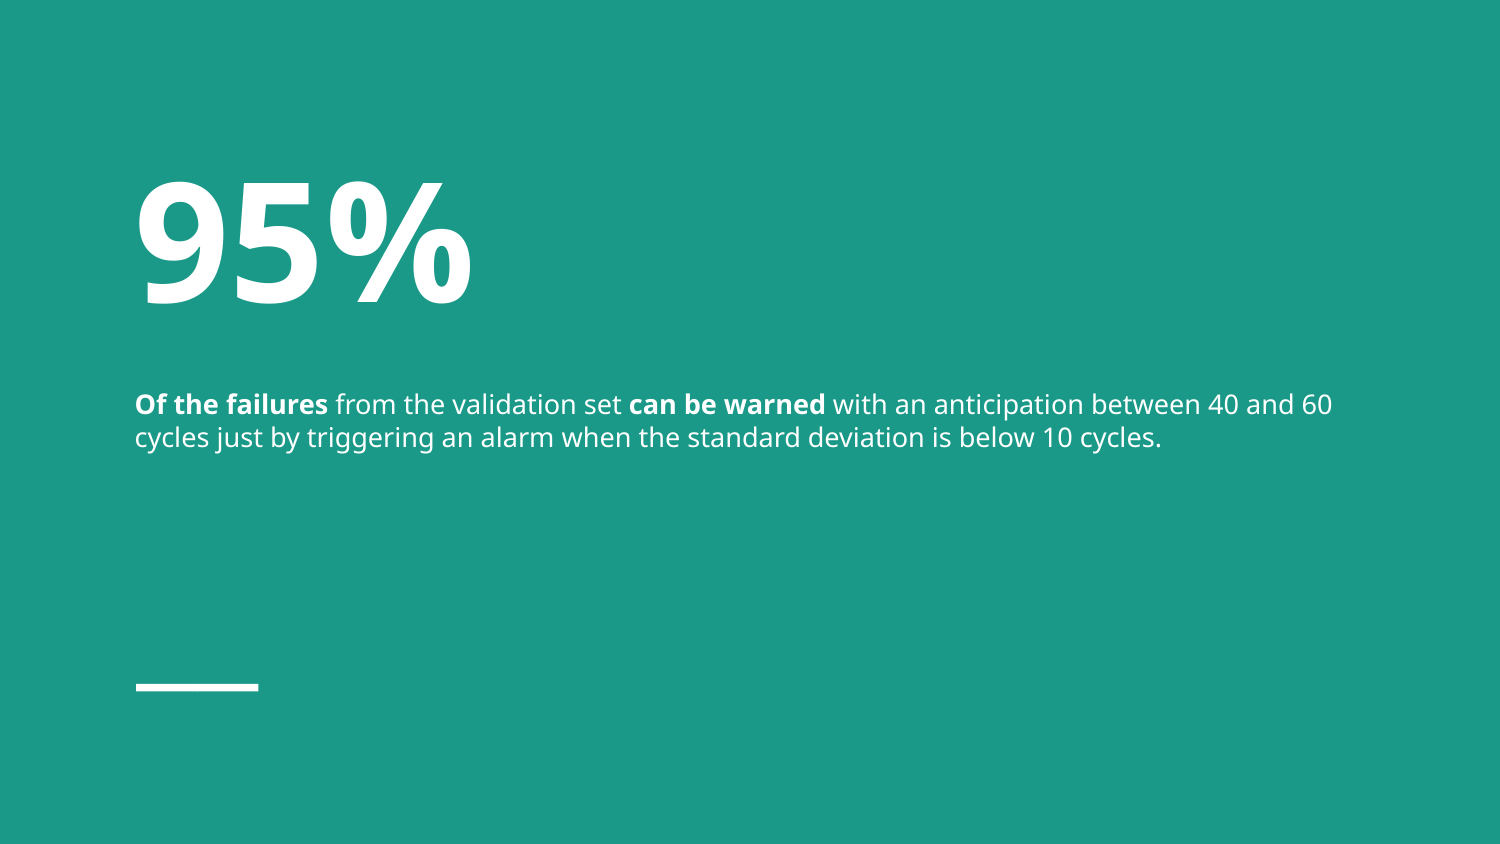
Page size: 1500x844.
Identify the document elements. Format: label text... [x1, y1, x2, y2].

title 95% [119, 120, 1381, 325]
list Of the failures from the validation set can be warned with an anticipation between 40 and 60 cycles just by triggering an alarm when the standard deviation is below 10 cycles. [119, 372, 1381, 633]
